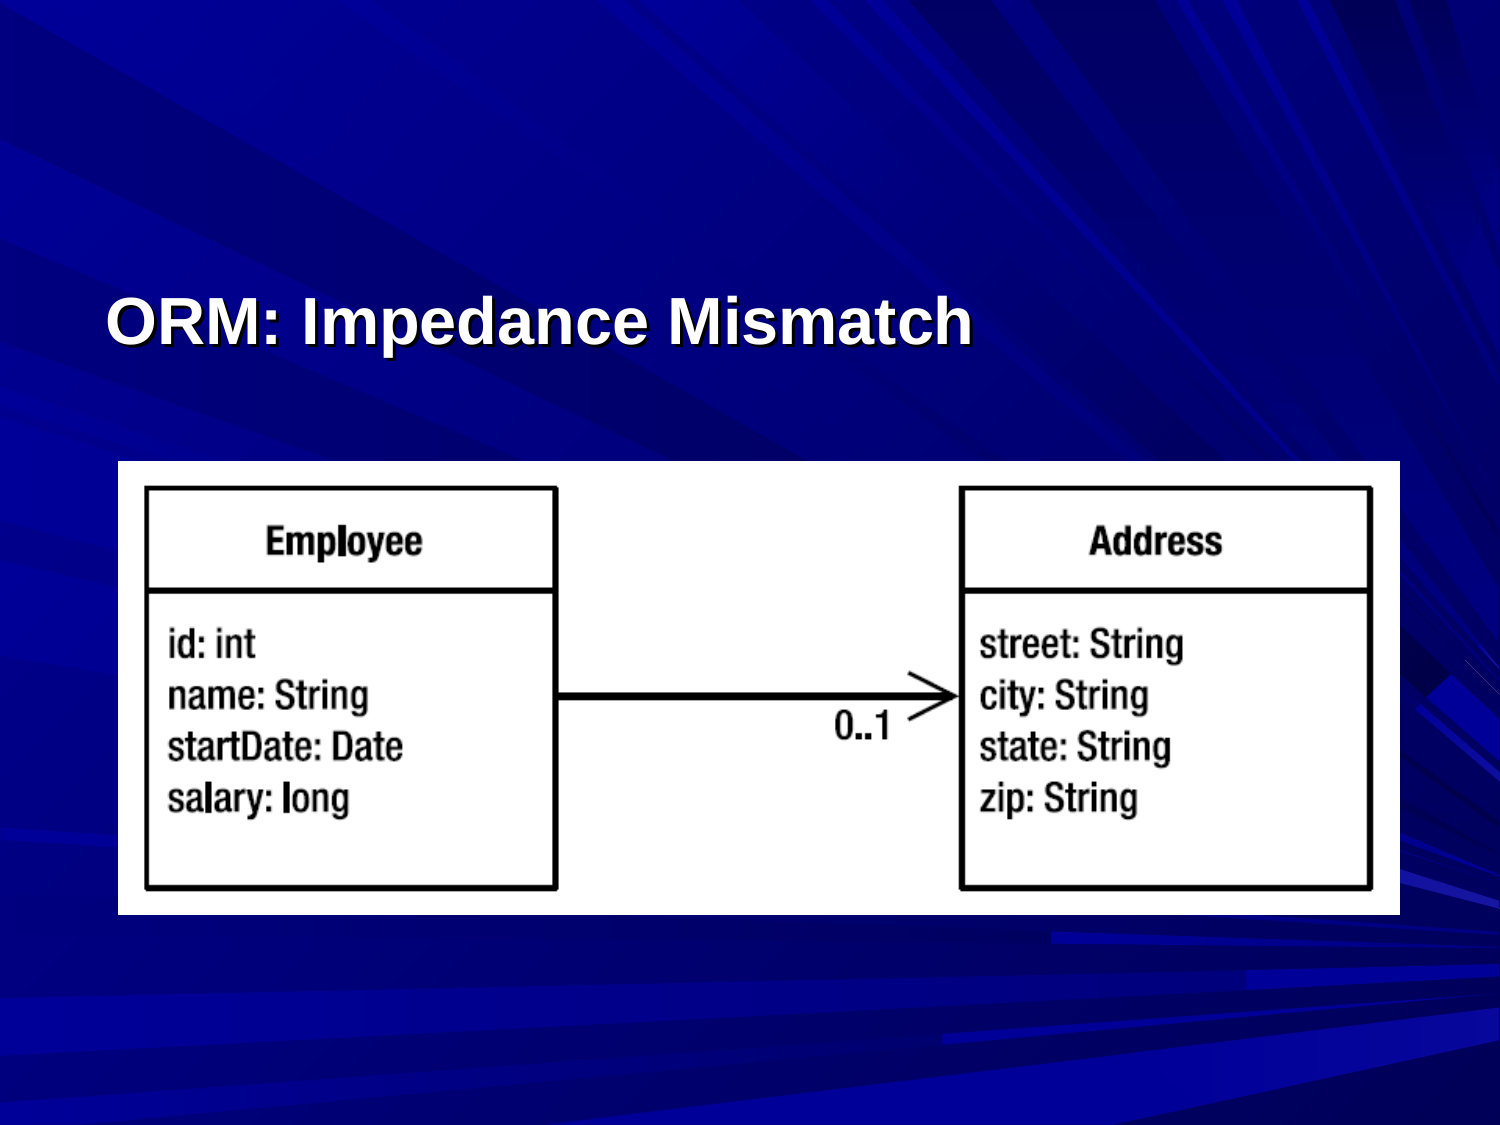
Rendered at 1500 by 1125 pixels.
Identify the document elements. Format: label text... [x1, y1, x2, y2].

picture [118, 461, 1400, 915]
title ORM: Impedance Mismatch [90, 210, 1441, 506]
